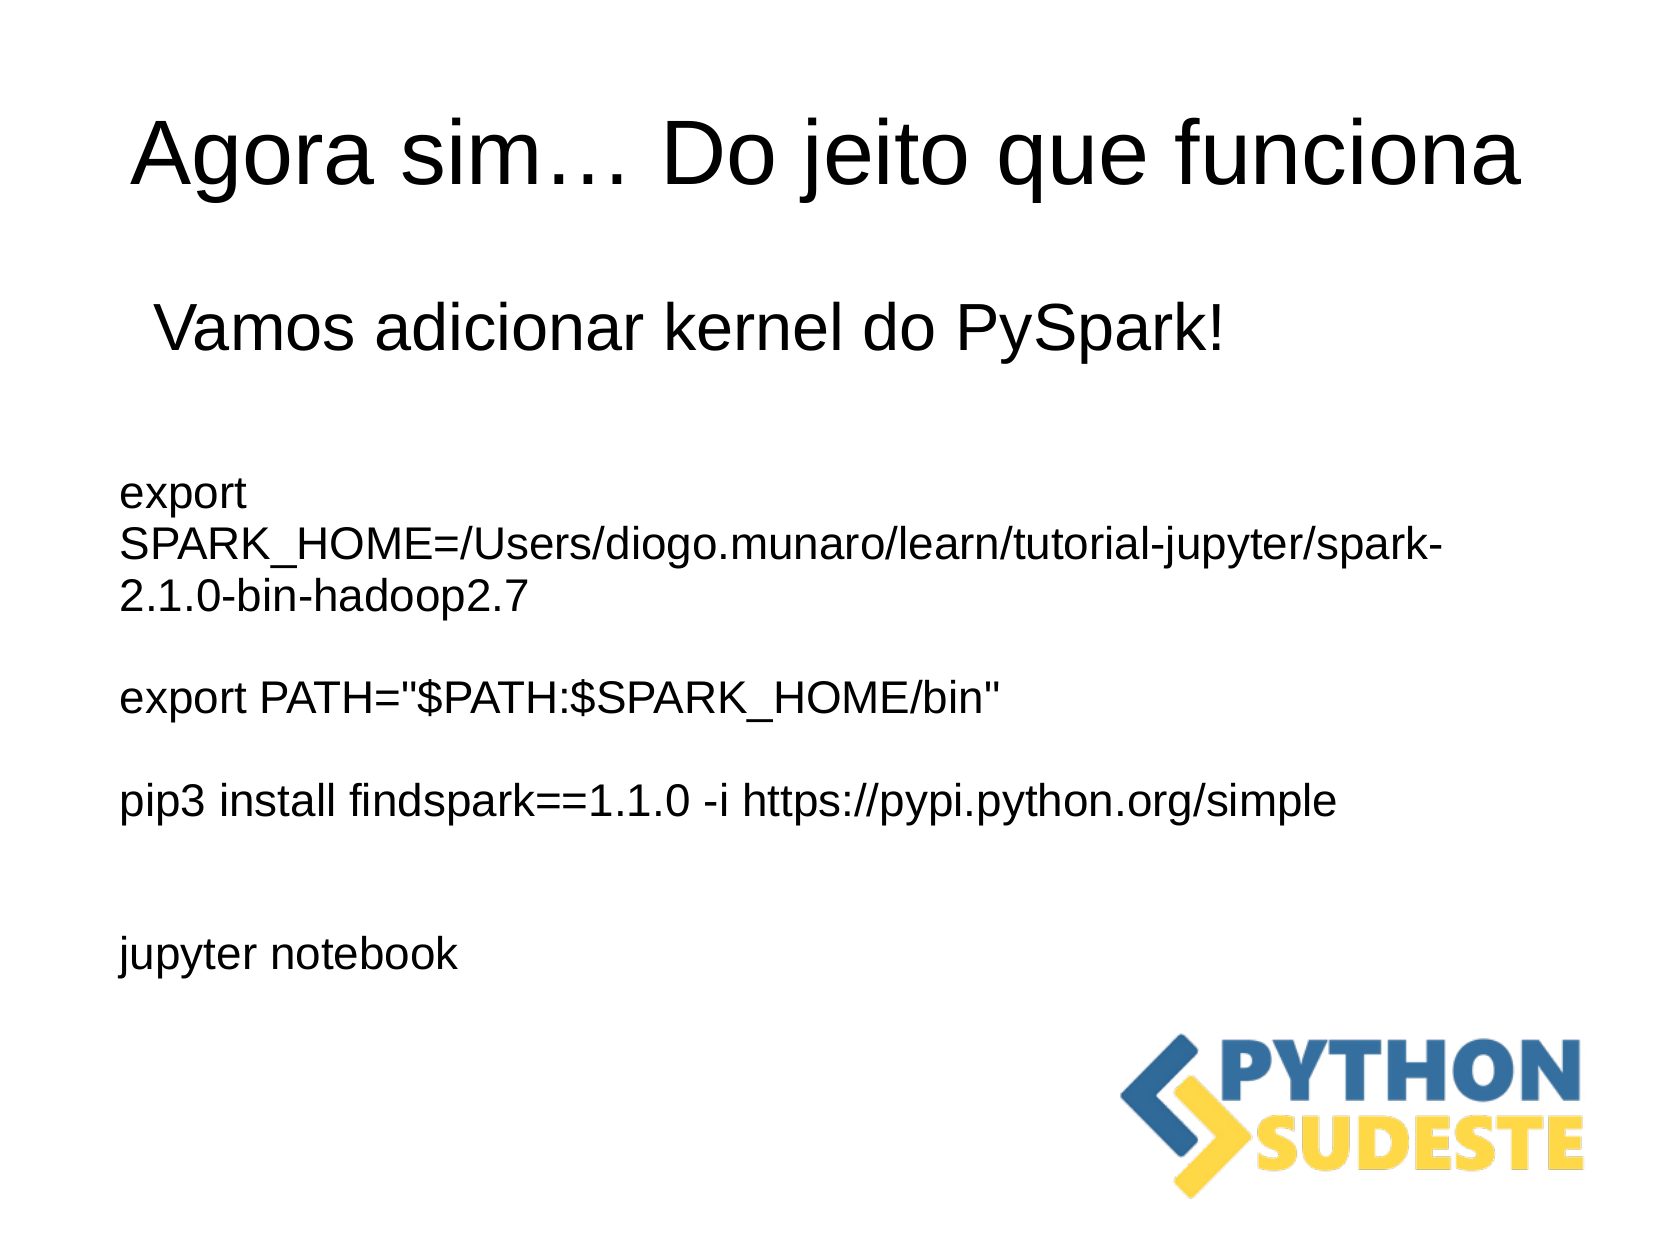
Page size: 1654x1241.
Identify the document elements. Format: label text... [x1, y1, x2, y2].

list Vamos adicionar kernel do PySpark! [82, 290, 1571, 1010]
text_box export SPARK_HOME=/Users/diogo.munaro/learn/tutorial-jupyter/spark-2.1.0-bin-hadoop2.7 export PATH="$PATH:$SPARK_HOME/bin" pip3 install findspark==1.1.0 -i https://pypi.python.org/simple jupyter notebook [105, 459, 1571, 1193]
title Agora sim… Do jeito que funciona [82, 49, 1571, 257]
picture [1118, 1032, 1654, 1203]
